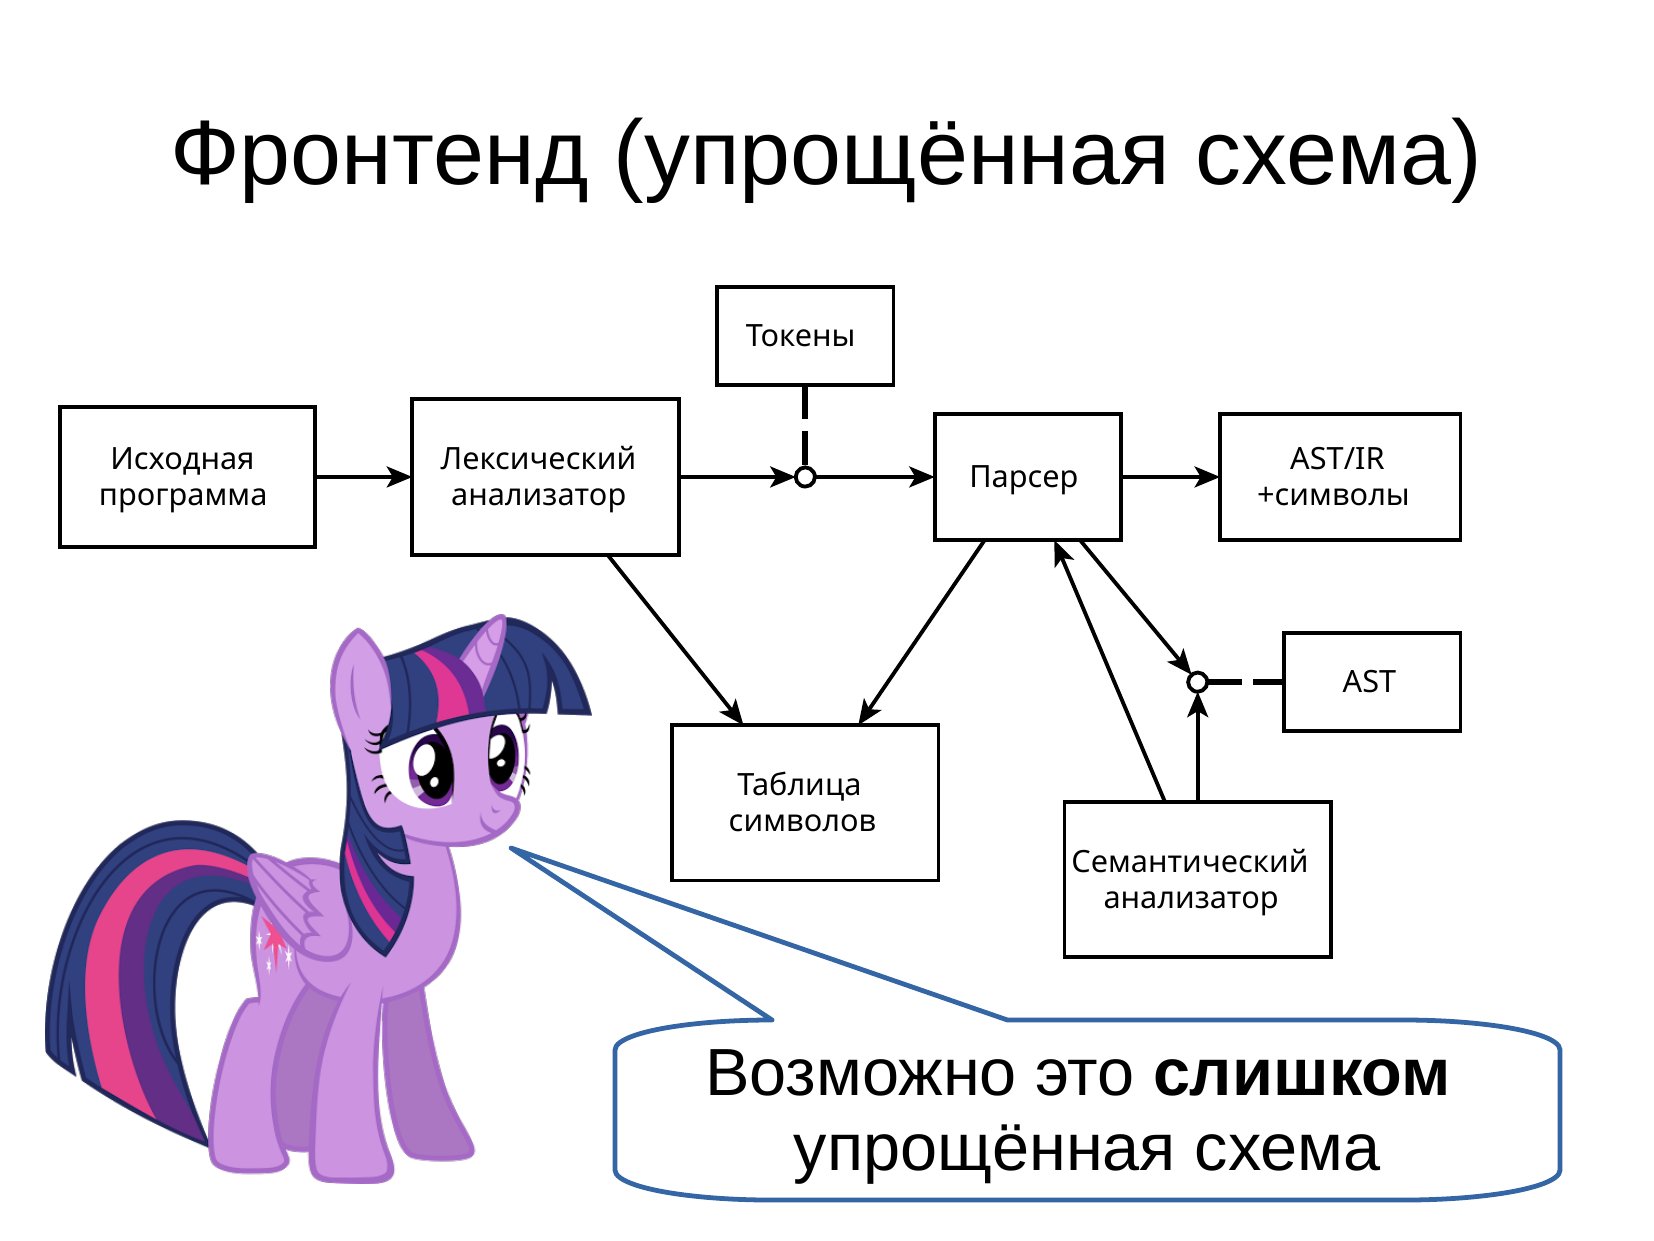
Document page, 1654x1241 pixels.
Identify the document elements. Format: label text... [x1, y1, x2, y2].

text_box Возможно это слишком упрощённая схема [511, 848, 1561, 1201]
title Фронтенд (упрощённая схема) [82, 49, 1571, 257]
picture [30, 256, 1492, 1184]
